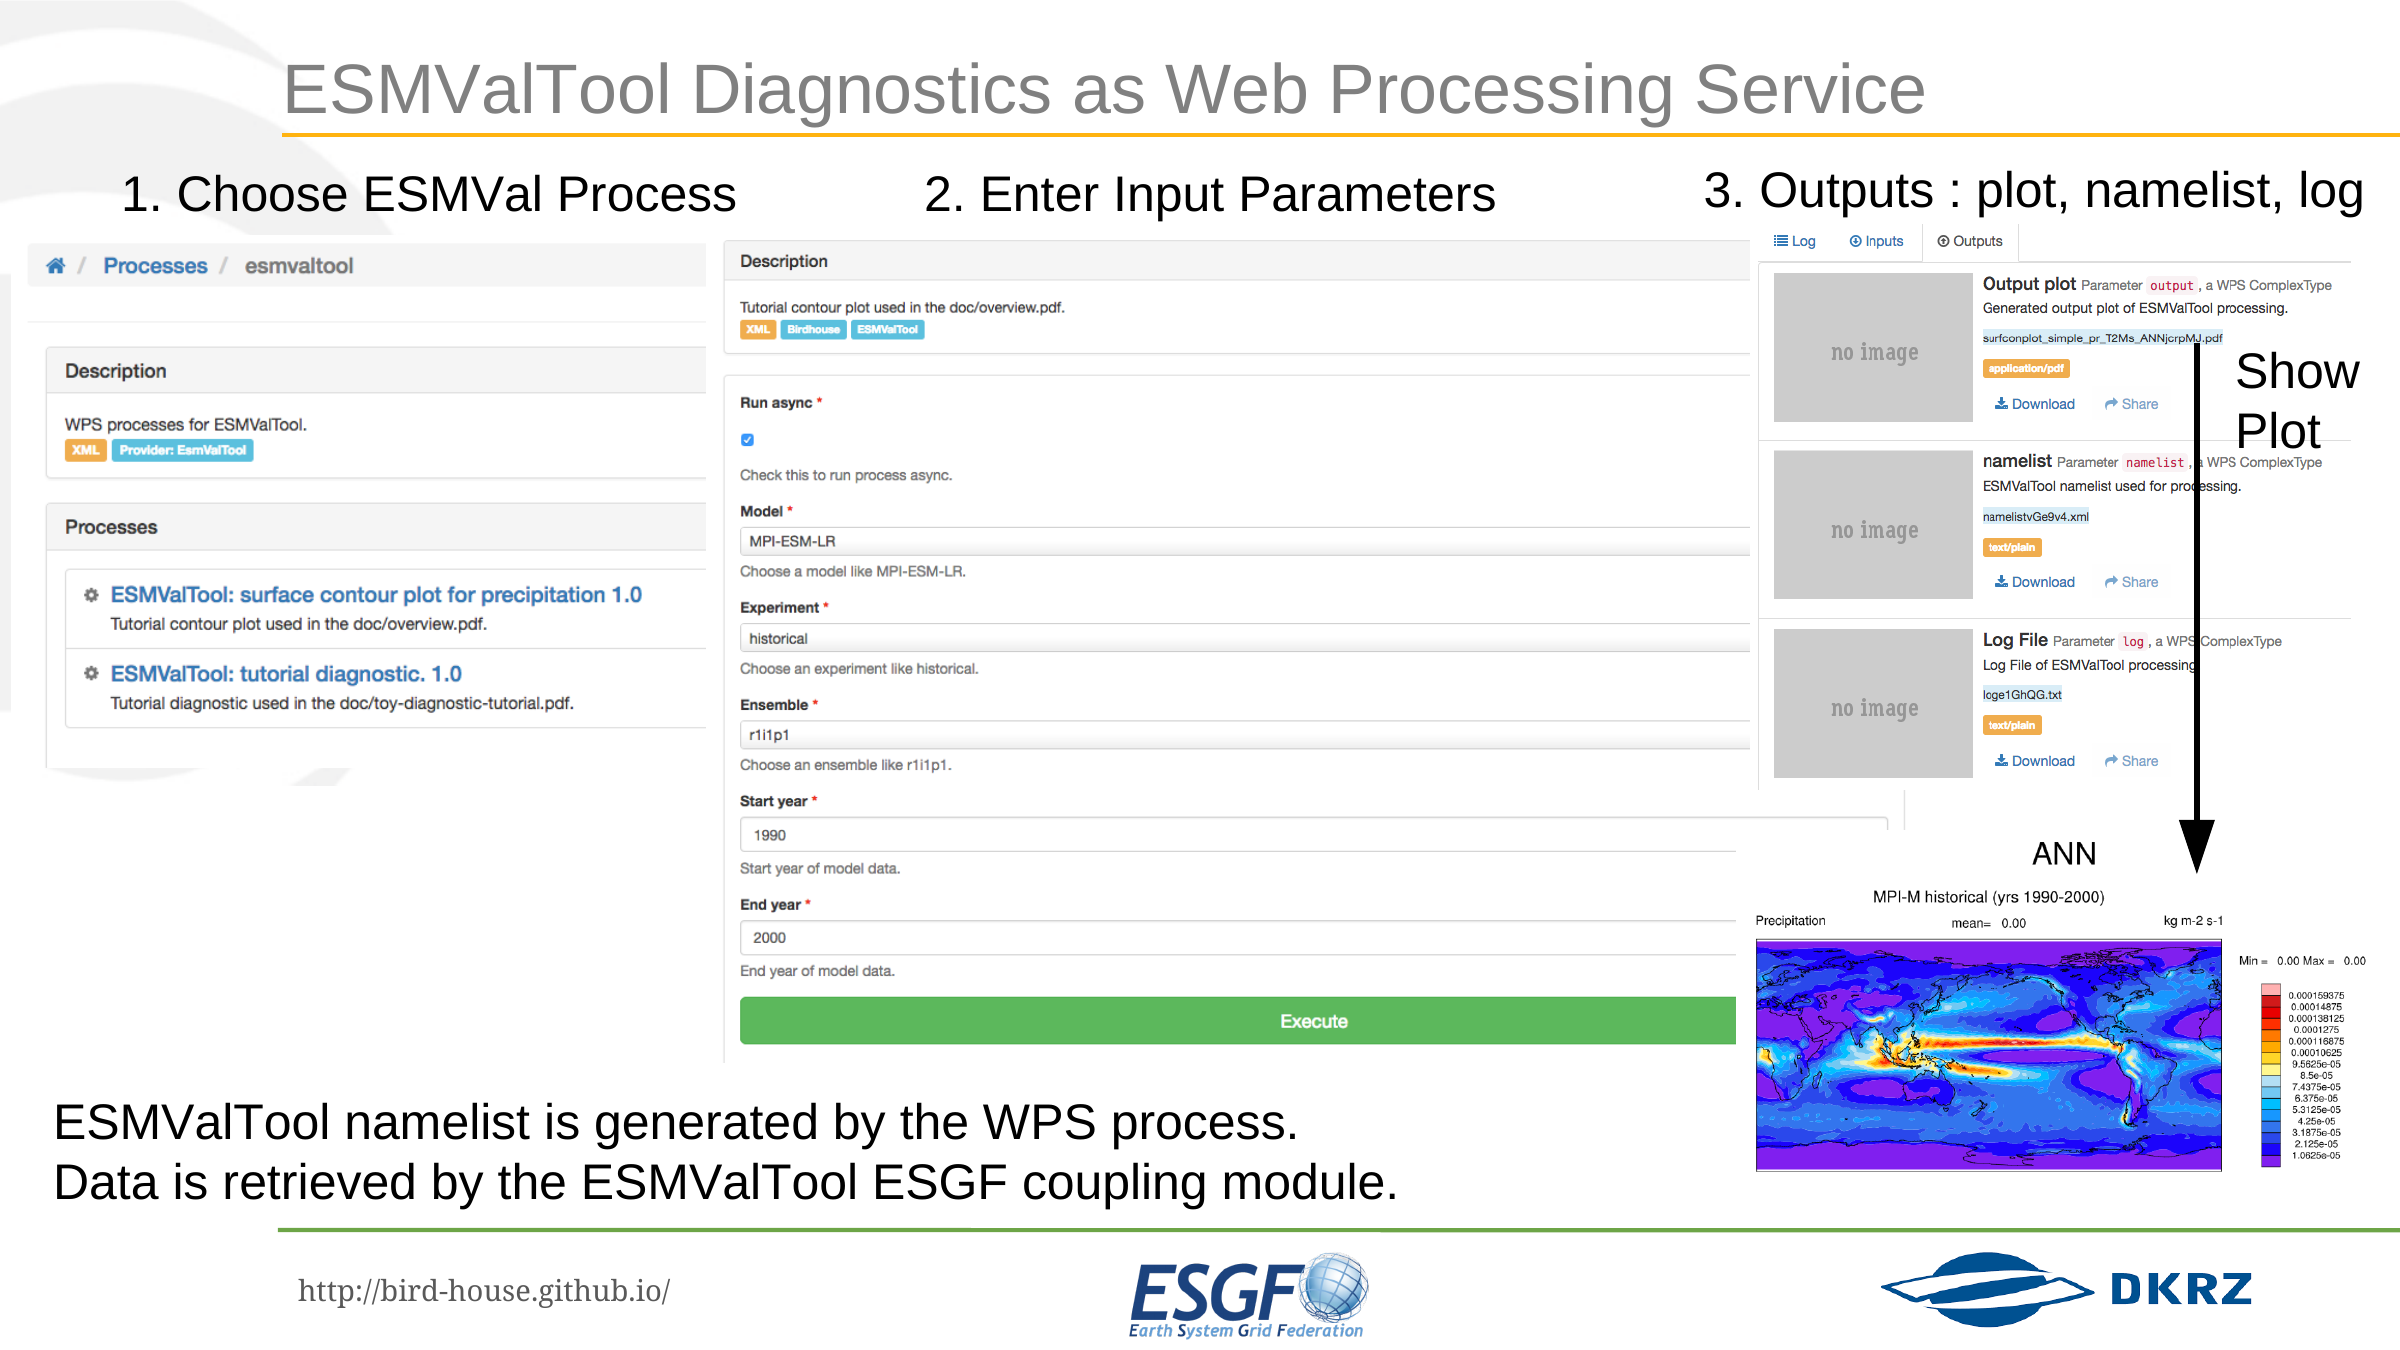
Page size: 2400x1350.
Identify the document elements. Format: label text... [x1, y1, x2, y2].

title ESMValTool Diagnostics as Web Processing Service [268, 35, 2375, 146]
text_box 3. Outputs : plot, namelist, log [1688, 149, 2381, 225]
text_box 1. Choose ESMVal Process [106, 153, 749, 229]
text_box Show Plot [2220, 330, 2389, 490]
picture [1879, 1244, 2259, 1335]
picture [1074, 1179, 1418, 1350]
text_box 2. Enter Input Parameters [909, 153, 1513, 229]
picture [0, 0, 2382, 1193]
text_box ESMValTool namelist is generated by the WPS process. Data is retrieved by the ESMValTool ESGF coupling module. [38, 1081, 1406, 1217]
